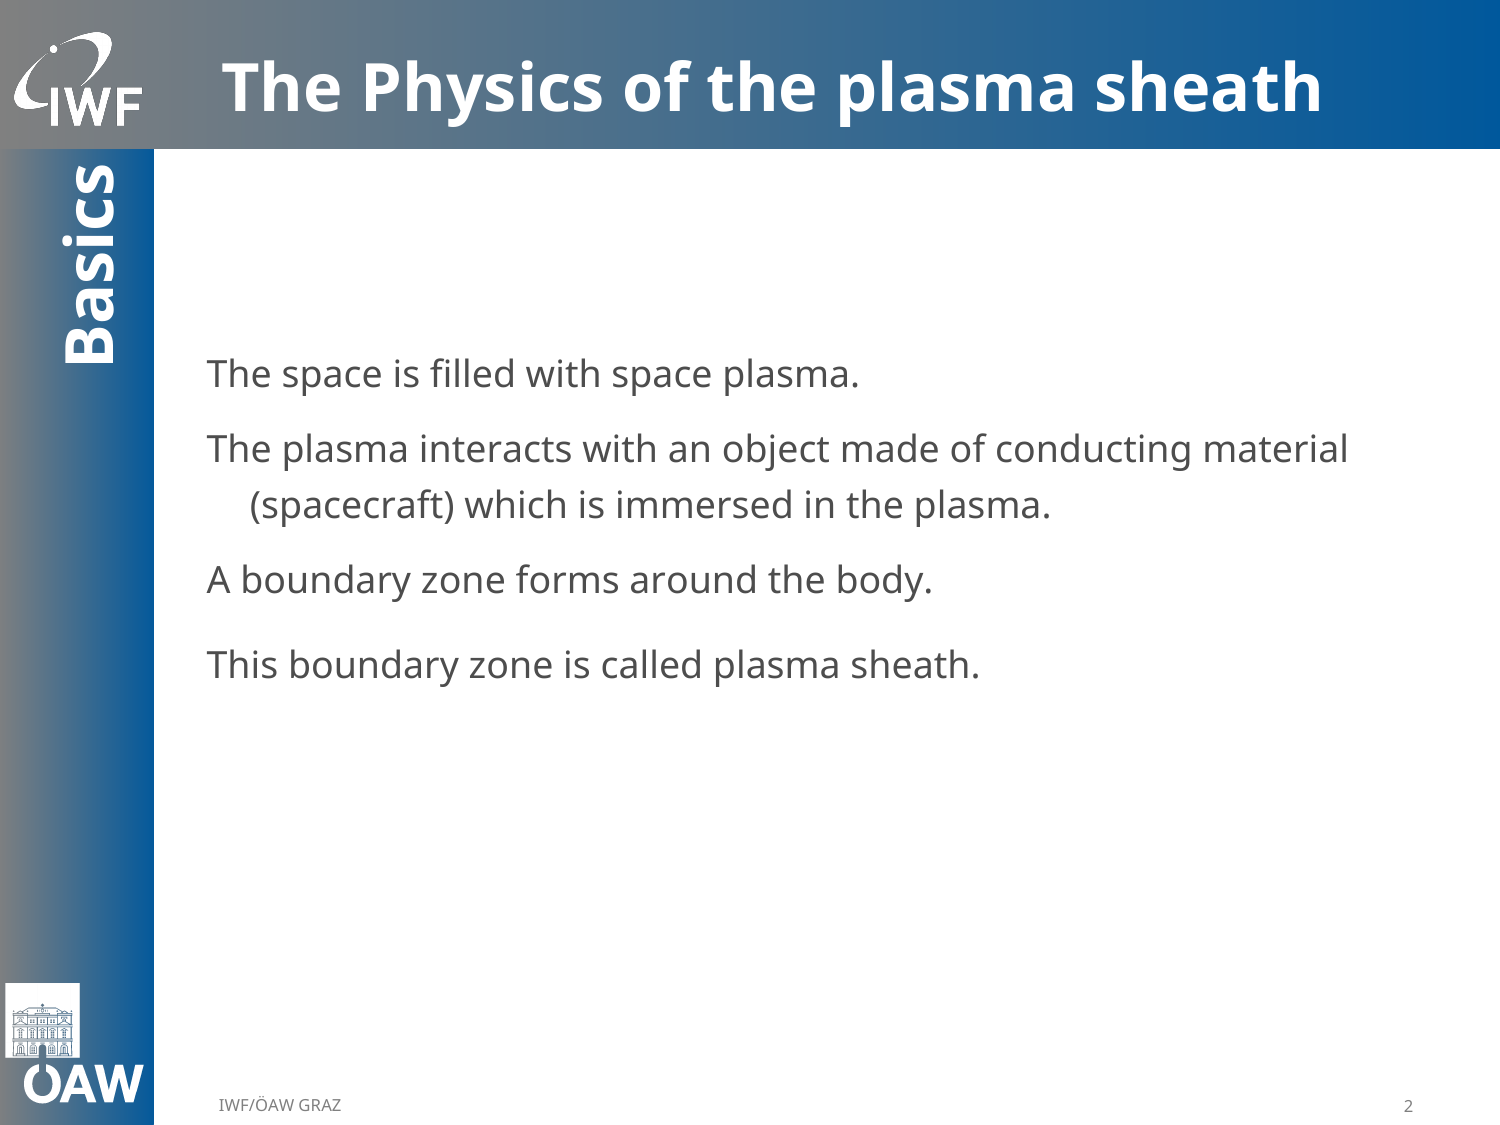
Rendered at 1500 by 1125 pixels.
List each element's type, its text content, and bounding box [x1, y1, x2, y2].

picture [8, 32, 154, 132]
list The space is filled with space plasma. The plasma interacts with an object made of conducting material (spacecraft) which is immersed in the plasma. A boundary zone forms around the body. This boundary zone is called plasma sheath. [206, 342, 1460, 739]
picture [5, 983, 154, 1105]
text_box Basics [29, 148, 154, 959]
title The Physics of the plasma sheath [206, 31, 1459, 149]
